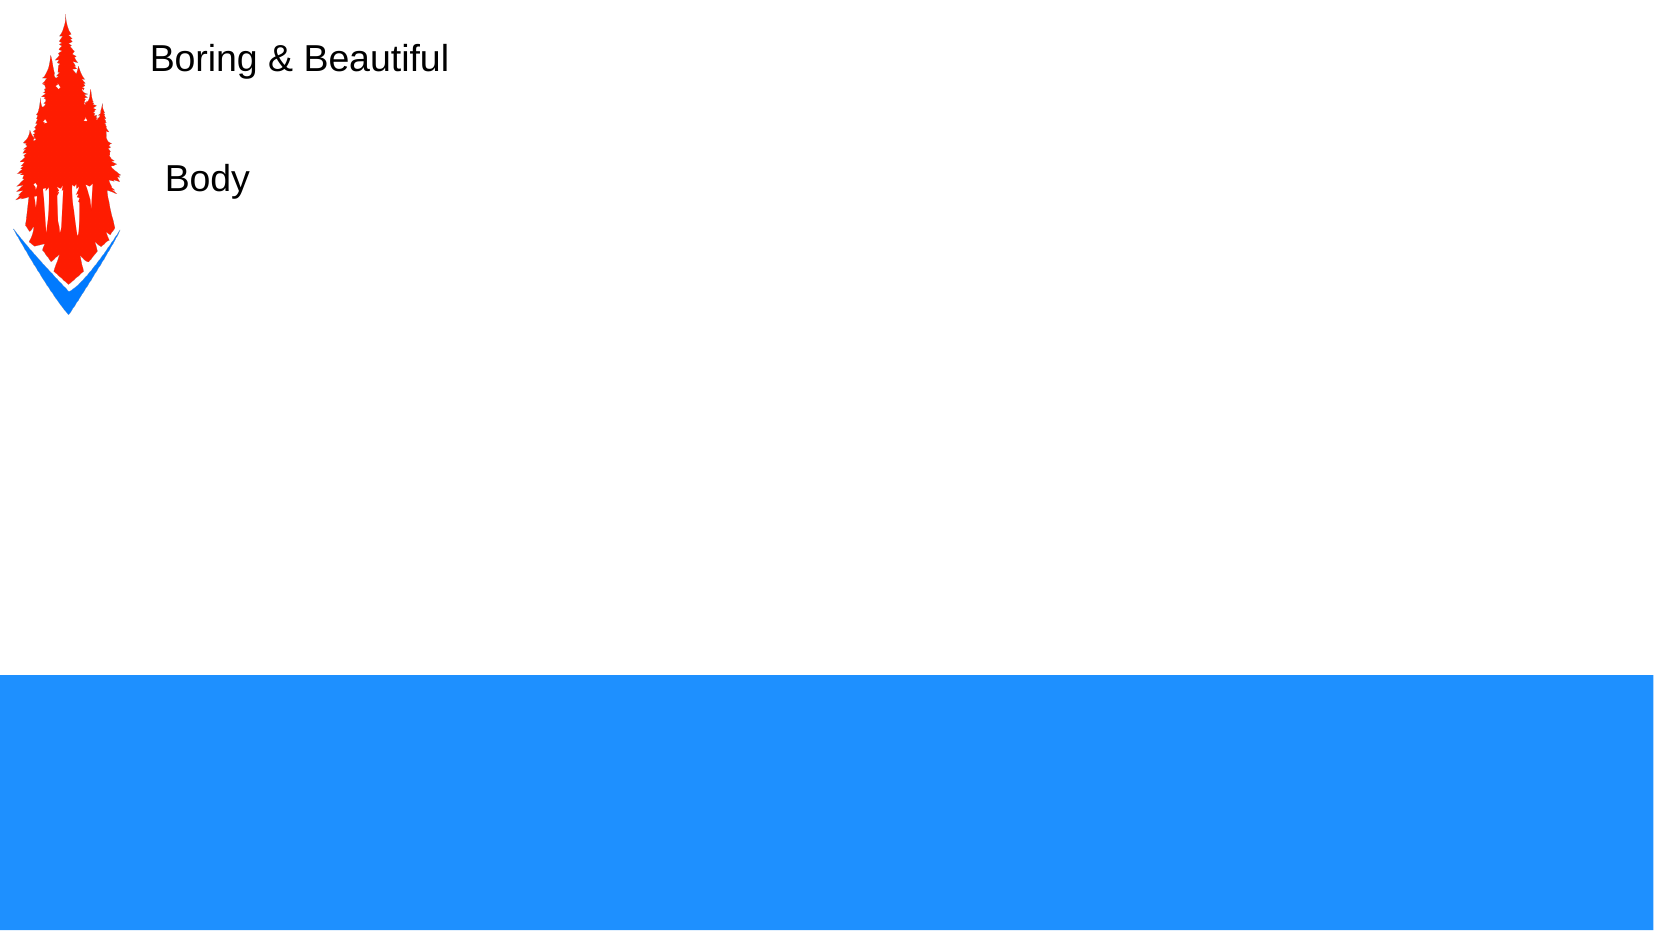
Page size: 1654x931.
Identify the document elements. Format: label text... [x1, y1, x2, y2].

picture [13, 14, 121, 316]
text_box Boring & Beautiful [135, 30, 1201, 136]
text_box [0, 675, 1654, 931]
text_box Body [150, 150, 1501, 616]
